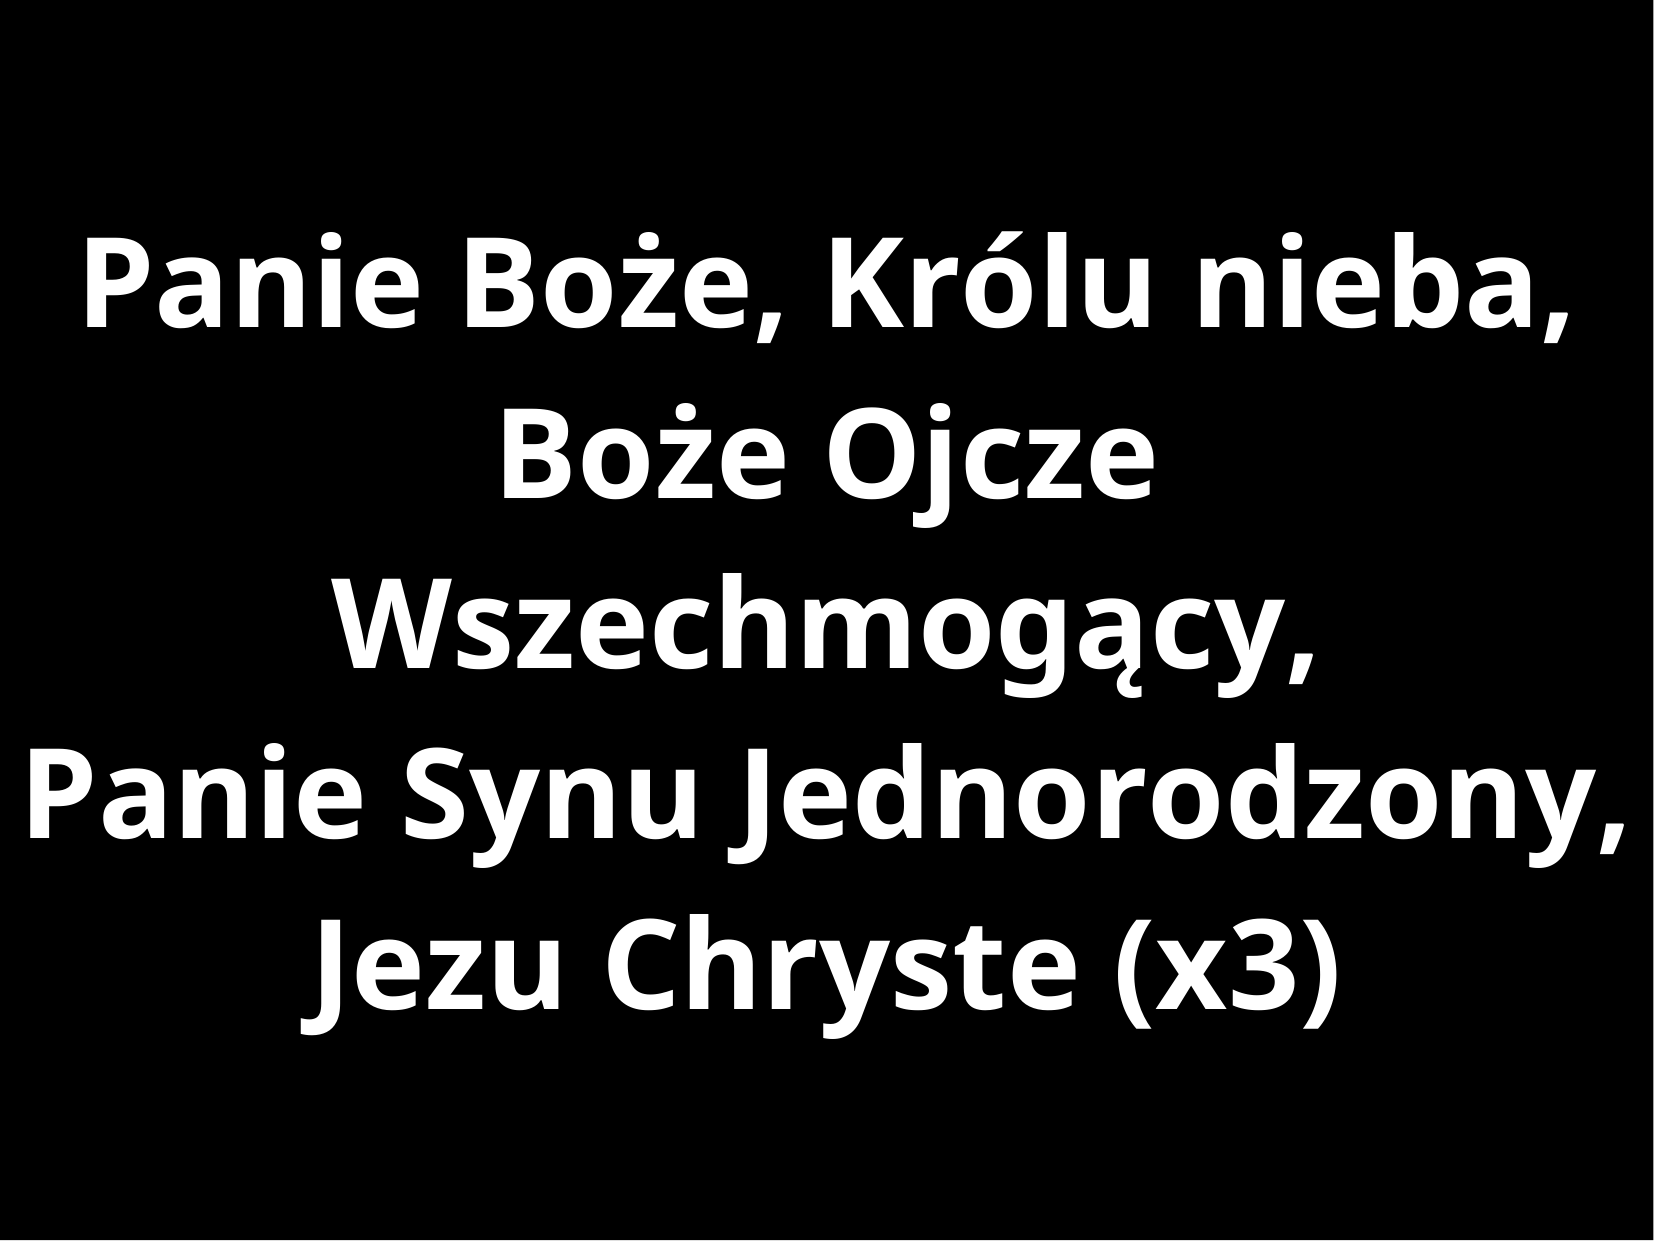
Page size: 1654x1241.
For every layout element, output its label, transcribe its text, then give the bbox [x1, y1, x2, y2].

title Panie Boże, Królu nieba, Boże Ojcze Wszechmogący, Panie Synu Jednorodzony, Jezu Chryste (x3) [0, 0, 1654, 1241]
